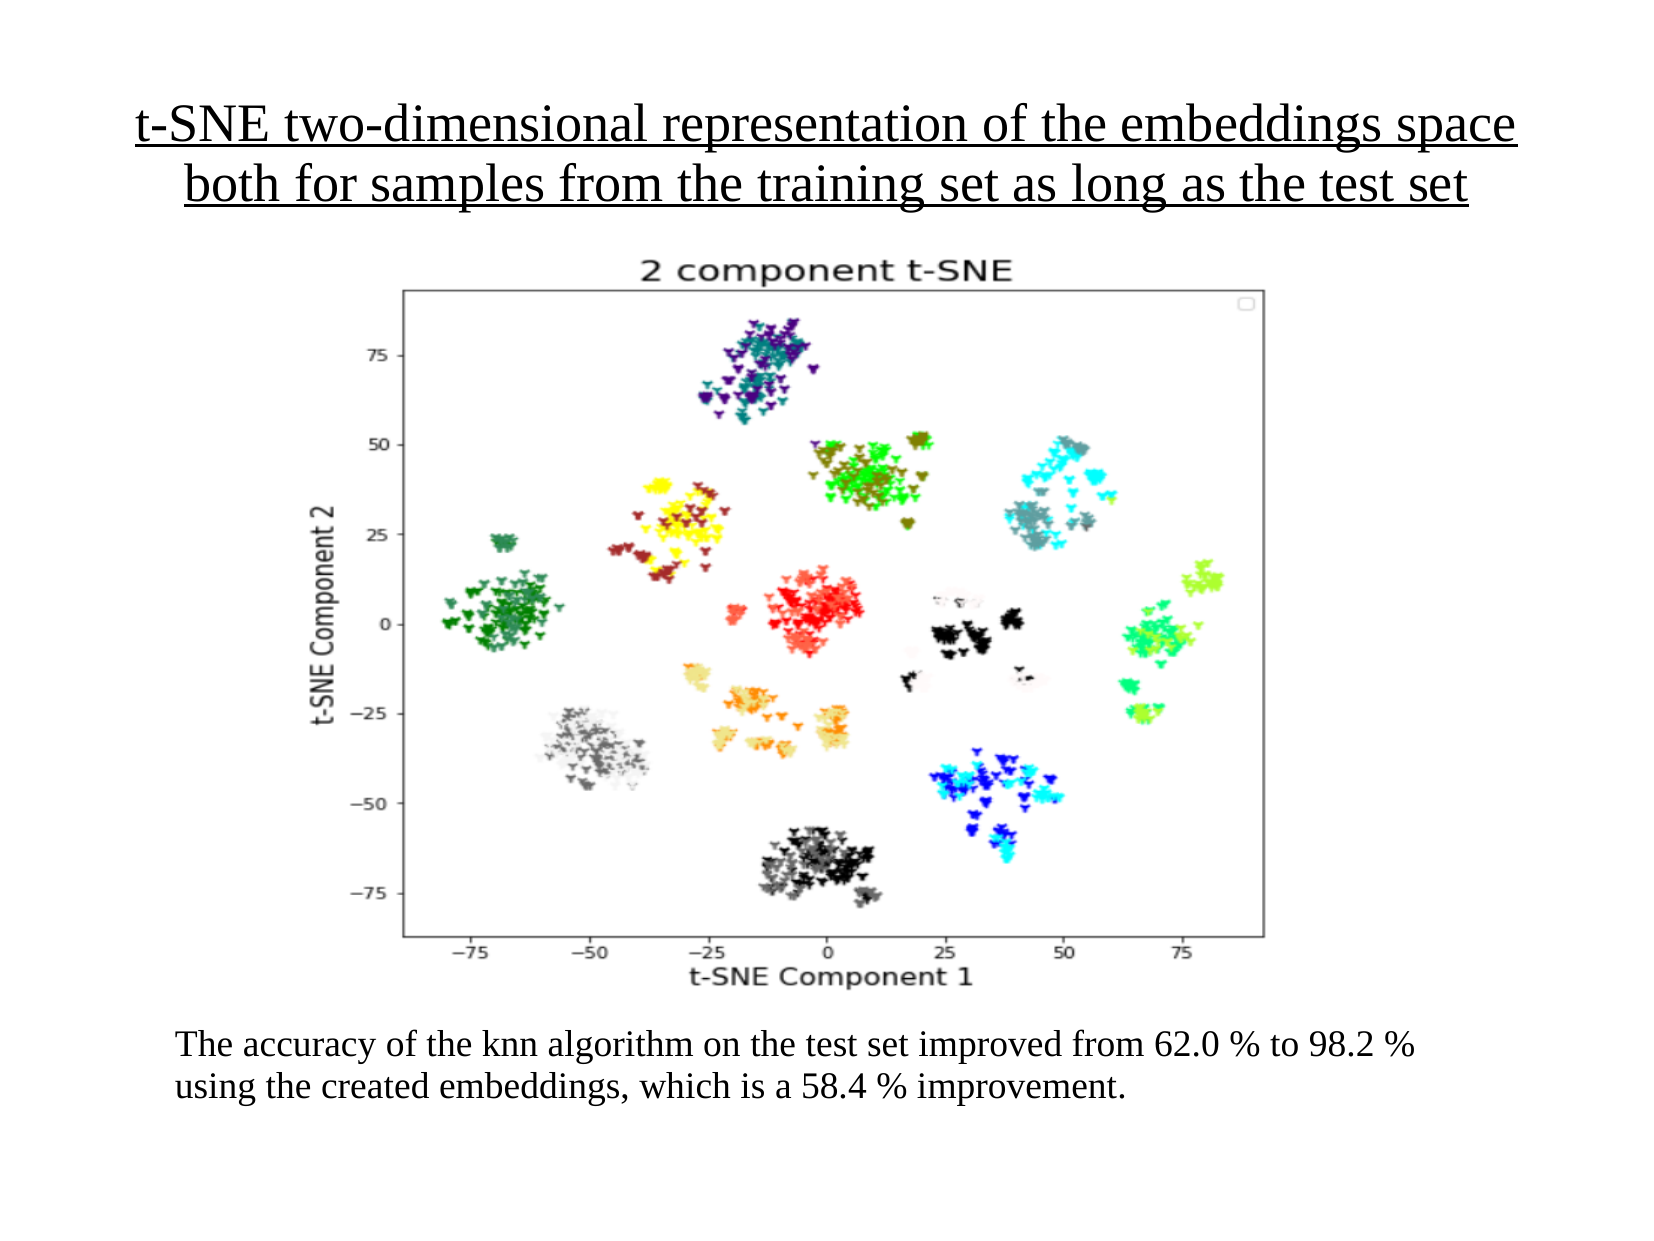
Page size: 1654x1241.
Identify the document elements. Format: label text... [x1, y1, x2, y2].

title t-SNE two-dimensional representation of the embeddings space both for samples from the training set as long as the test set [82, 49, 1571, 257]
picture [283, 254, 1276, 993]
text_box The accuracy of the knn algorithm on the test set improved from 62.0 % to 98.2 % using the created embeddings, which is a 58.4 % improvement. [160, 1015, 1448, 1116]
